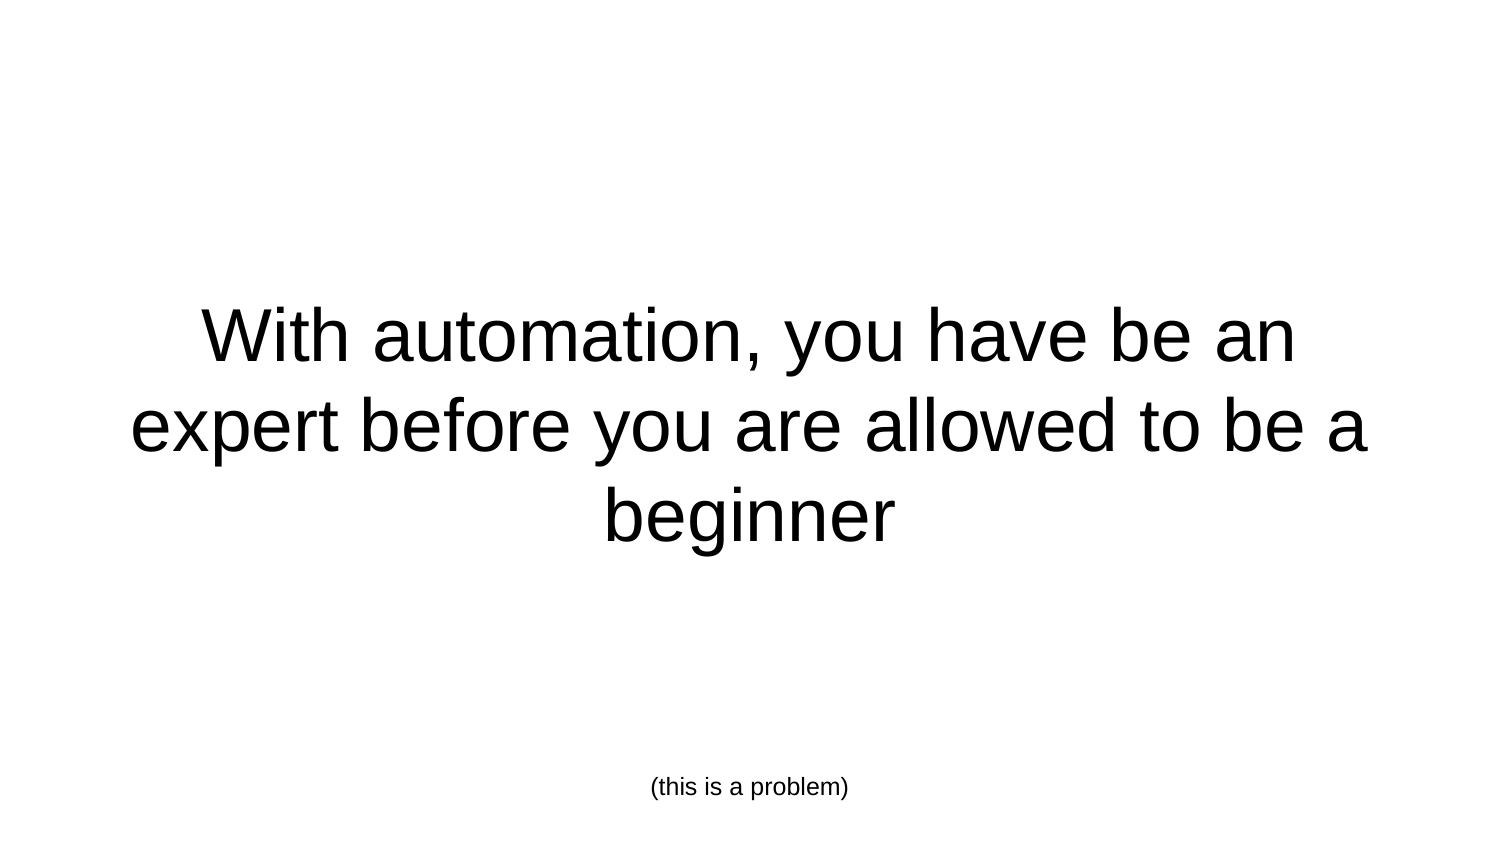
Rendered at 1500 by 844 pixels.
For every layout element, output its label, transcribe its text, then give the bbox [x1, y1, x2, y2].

title With automation, you have be an expert before you are allowed to be a beginner [84, 285, 1416, 559]
title (this is a problem) [608, 768, 892, 803]
